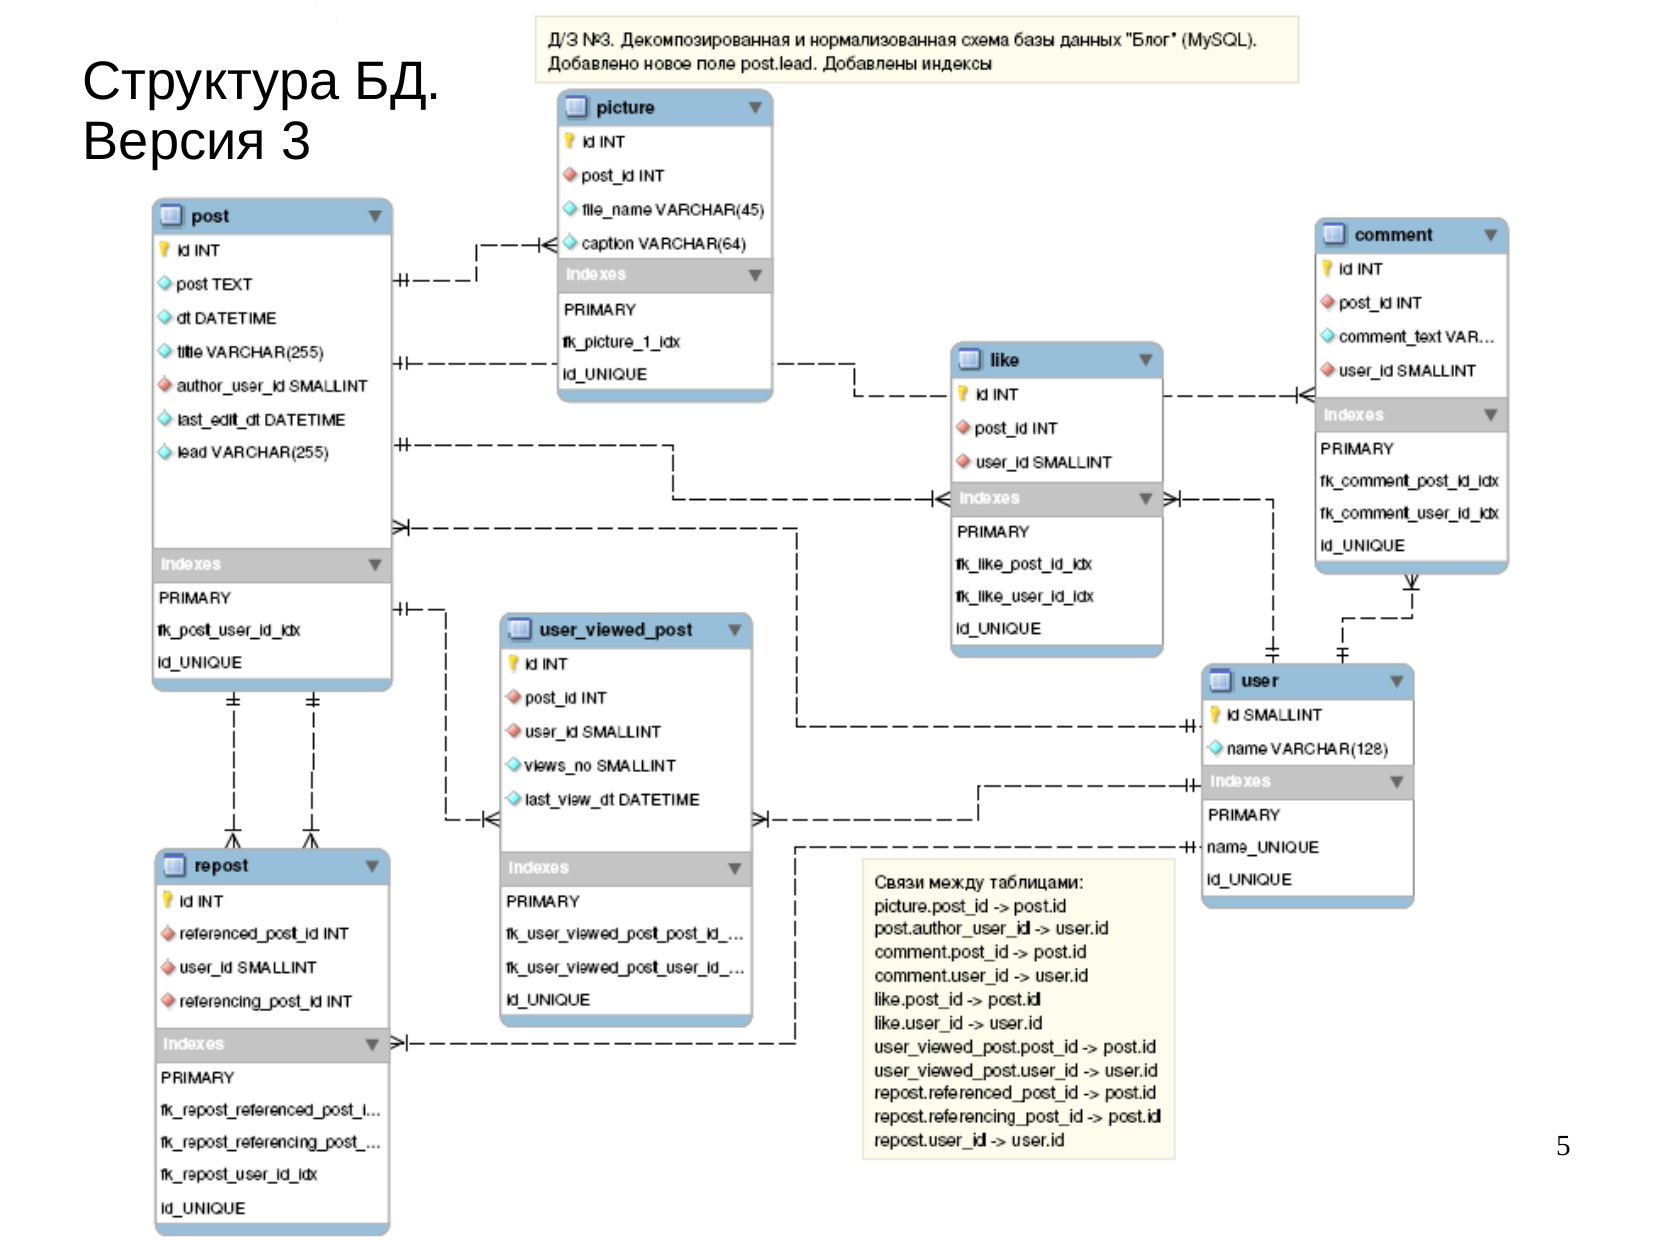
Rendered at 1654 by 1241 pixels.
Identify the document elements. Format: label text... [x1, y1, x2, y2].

picture [147, 4, 1532, 44]
title Структура БД. Версия 3 [82, 44, 1571, 178]
picture [147, 178, 1532, 1241]
